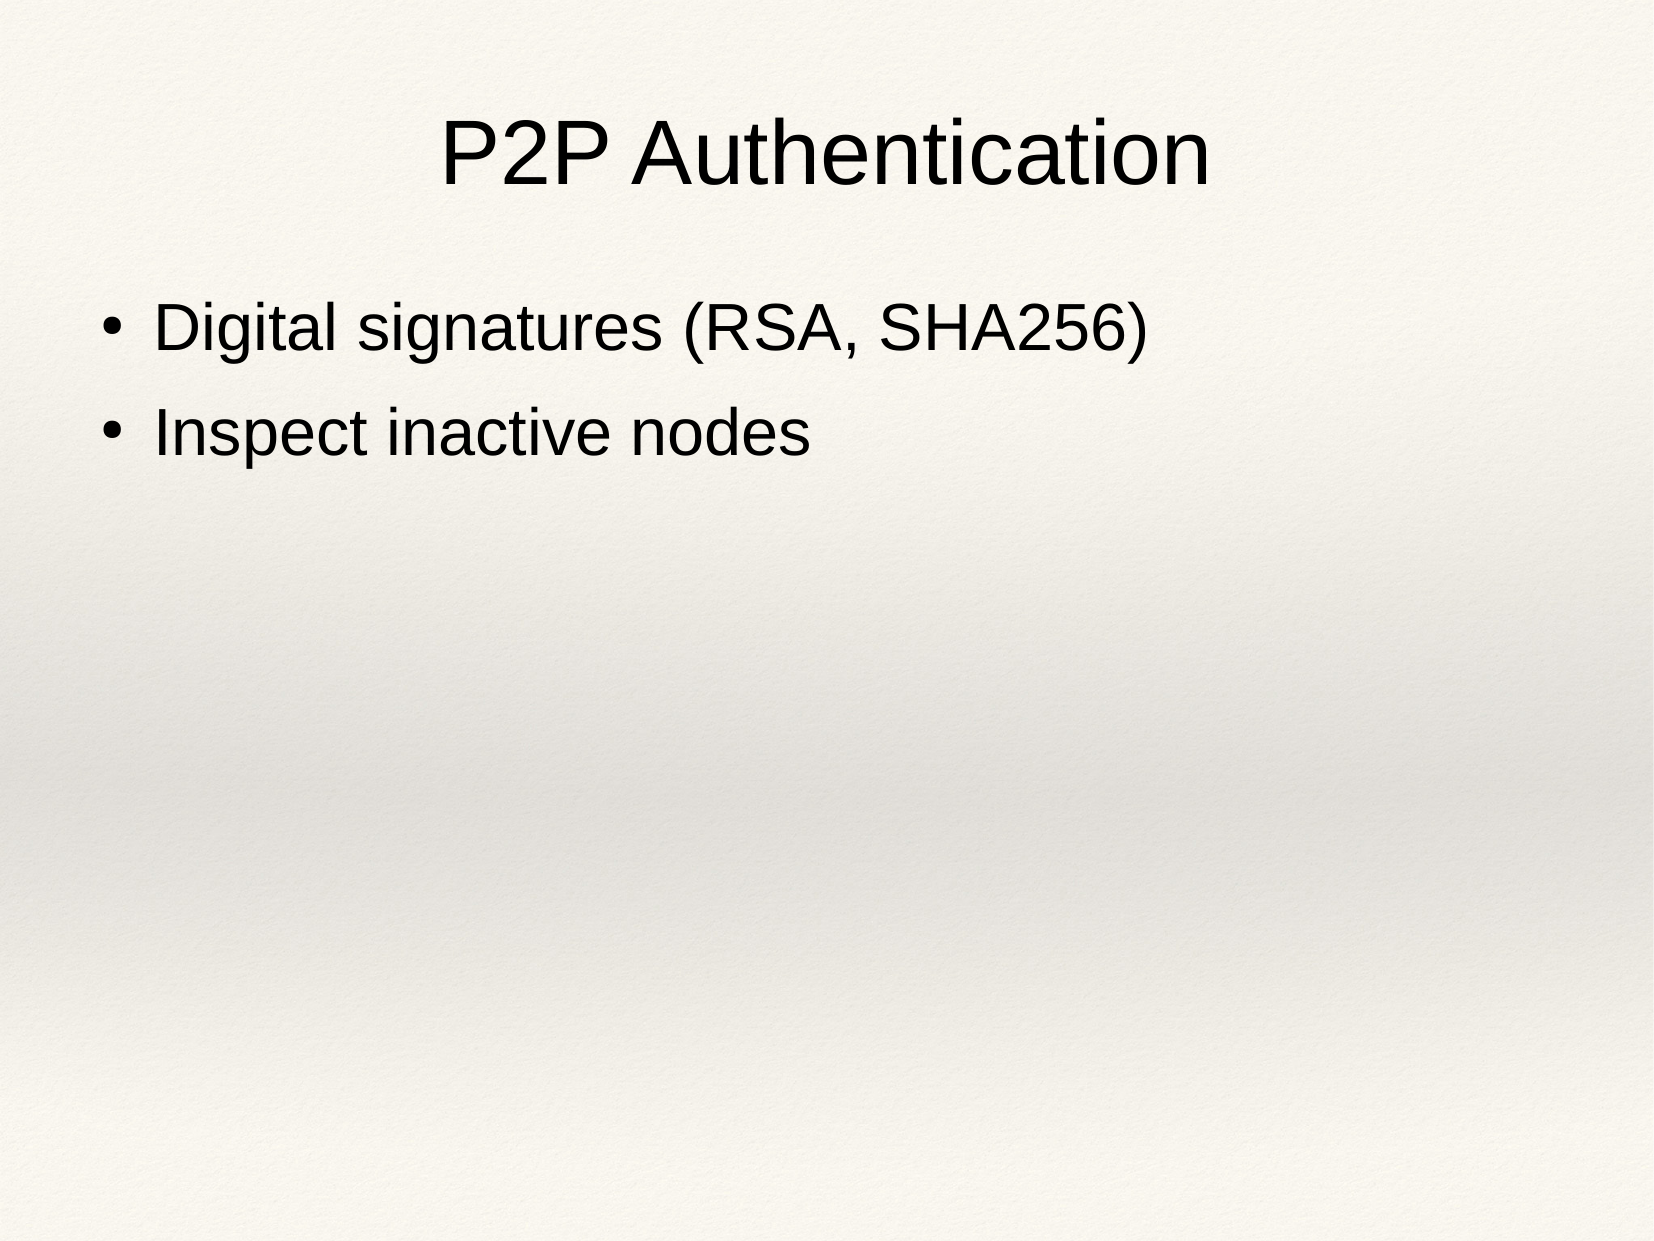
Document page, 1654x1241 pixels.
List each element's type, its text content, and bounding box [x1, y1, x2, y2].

list Digital signatures (RSA, SHA256) Inspect inactive nodes [82, 290, 1571, 1010]
picture [0, 0, 1654, 1241]
title P2P Authentication [82, 49, 1571, 257]
